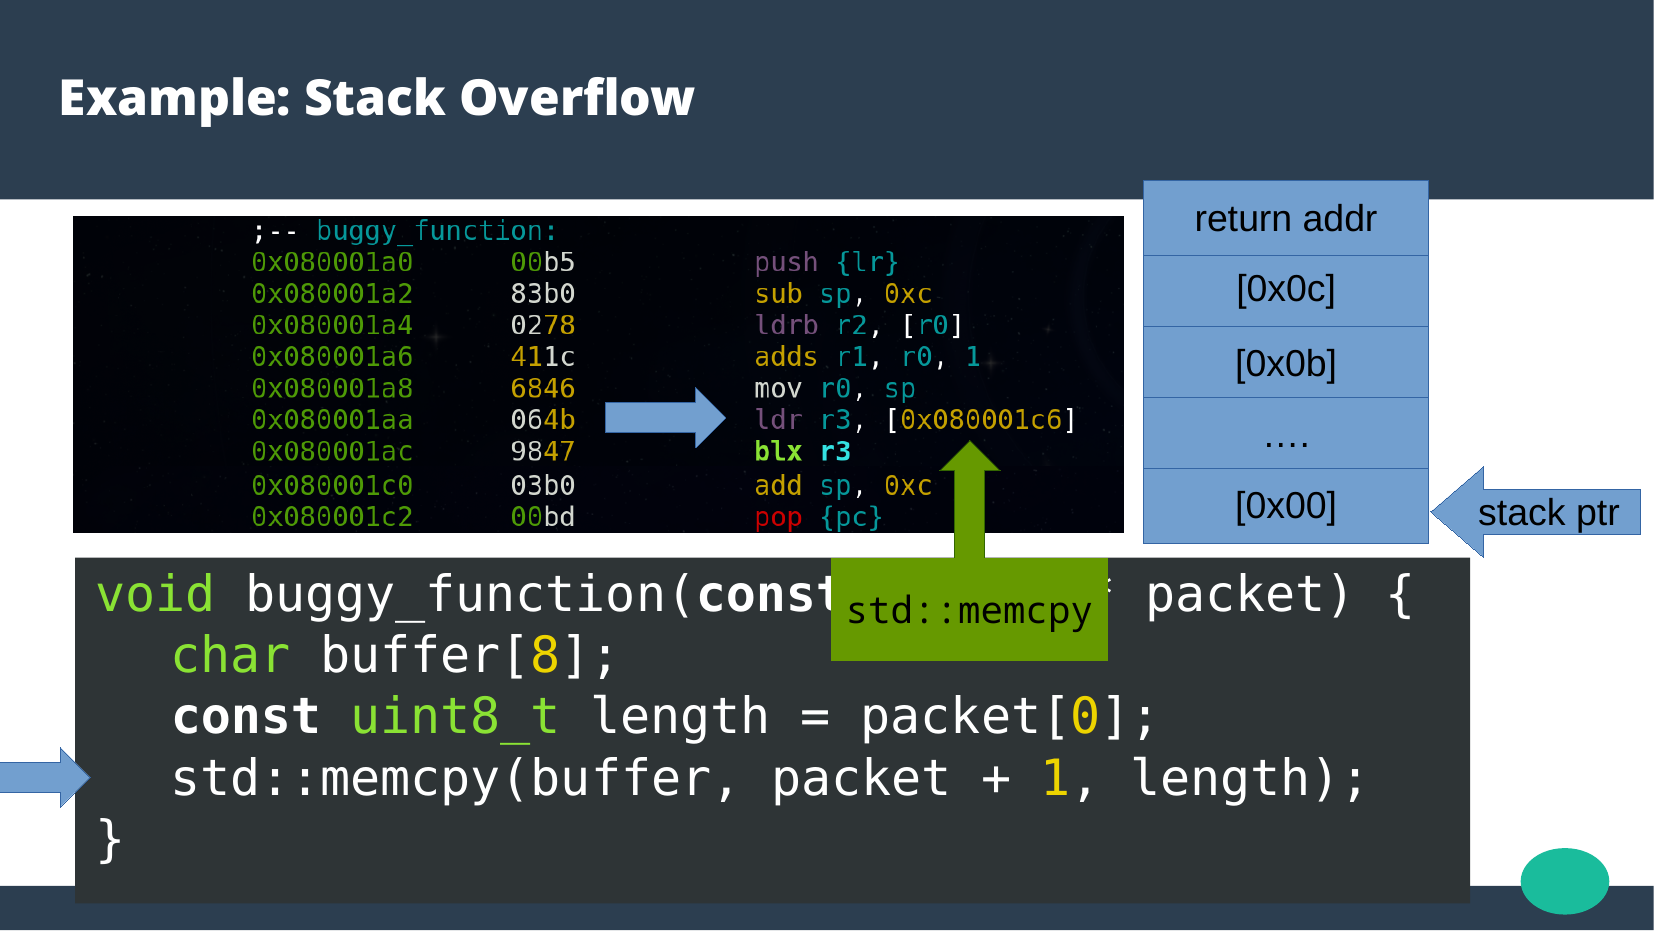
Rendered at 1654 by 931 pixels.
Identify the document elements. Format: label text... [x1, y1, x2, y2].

text_box [0, 747, 91, 808]
text_box stack ptr [1430, 466, 1641, 558]
text_box [605, 387, 726, 448]
text_box void buggy_function(const uint8_t* packet) { char buffer[8]; const uint8_t length = packet[0]; std::memcpy(buffer, packet + 1, length); } [75, 557, 1471, 904]
text_box …. [1143, 397, 1429, 468]
text_box [0x0b] [1143, 326, 1429, 397]
text_box [0x0c] [1143, 256, 1429, 326]
text_box [939, 440, 1001, 558]
text_box std::memcpy [831, 558, 1108, 661]
text_box return addr [1143, 180, 1429, 256]
picture [73, 216, 1124, 533]
text_box [0x00] [1143, 468, 1429, 544]
title Example: Stack Overflow [59, 37, 1595, 155]
